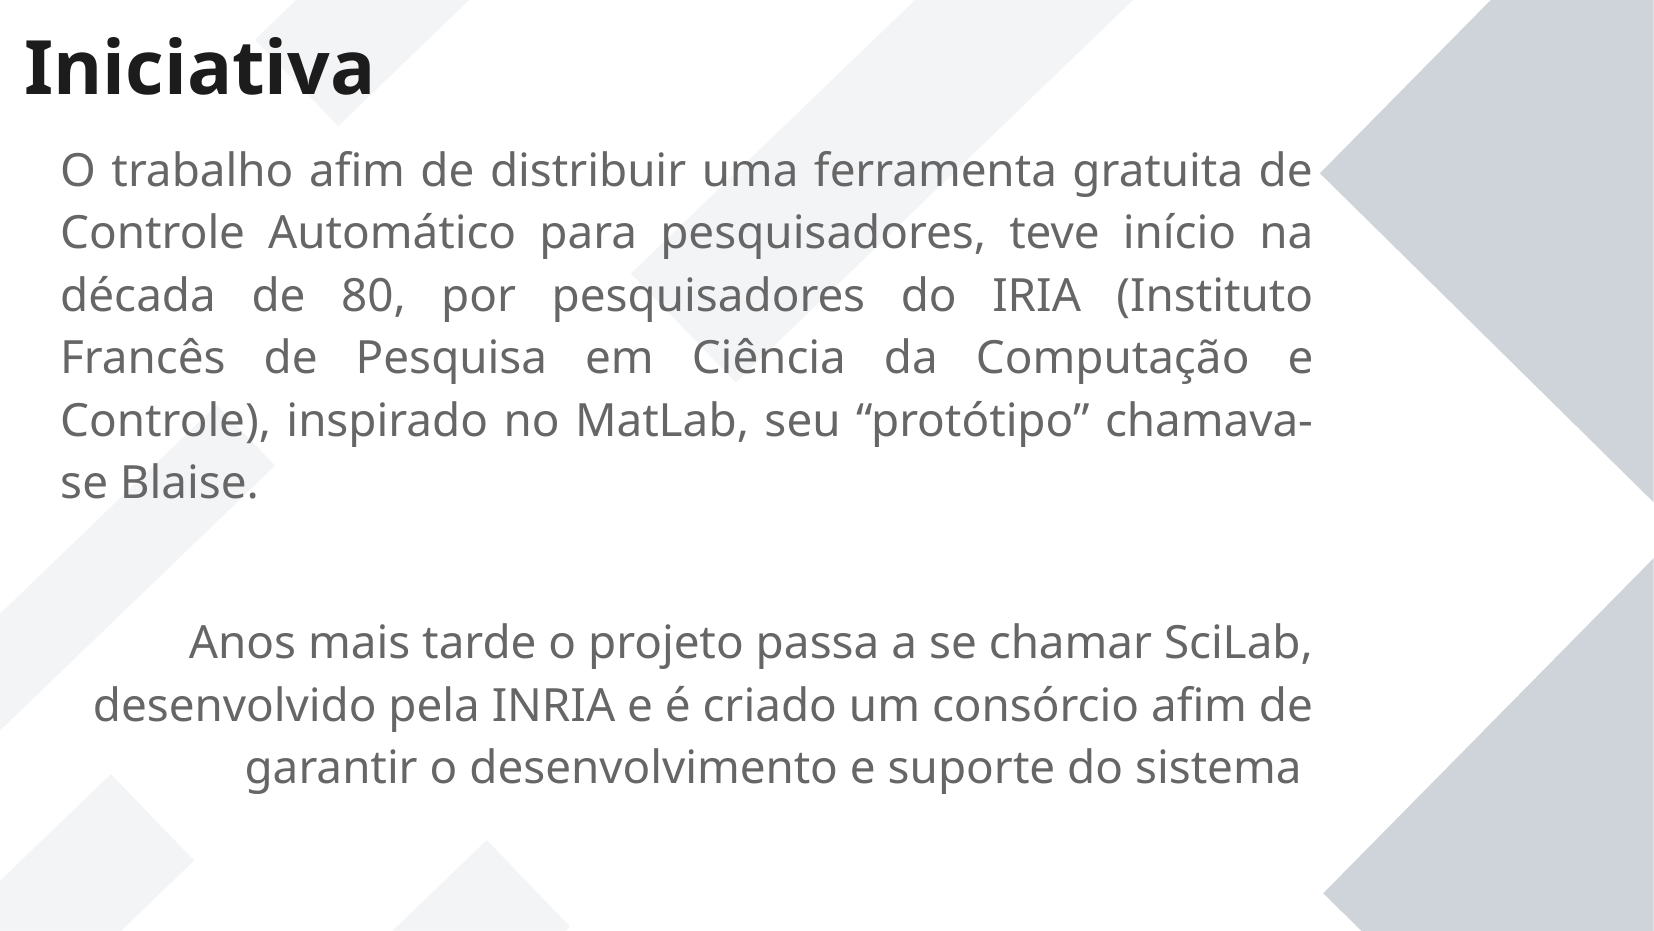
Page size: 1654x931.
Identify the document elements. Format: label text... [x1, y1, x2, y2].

text_box Iniciativa [9, 6, 595, 124]
text_box Anos mais tarde o projeto passa a se chamar SciLab, desenvolvido pela INRIA e é criado um consórcio afim de garantir o desenvolvimento e suporte do sistema [60, 602, 1329, 930]
text_box O trabalho afim de distribuir uma ferramenta gratuita de Controle Automático para pesquisadores, teve início na década de 80, por pesquisadores do IRIA (Instituto Francês de Pesquisa em Ciência da Computação e Controle), inspirado no MatLab, seu “protótipo” chamava-se Blaise. [45, 129, 1329, 532]
